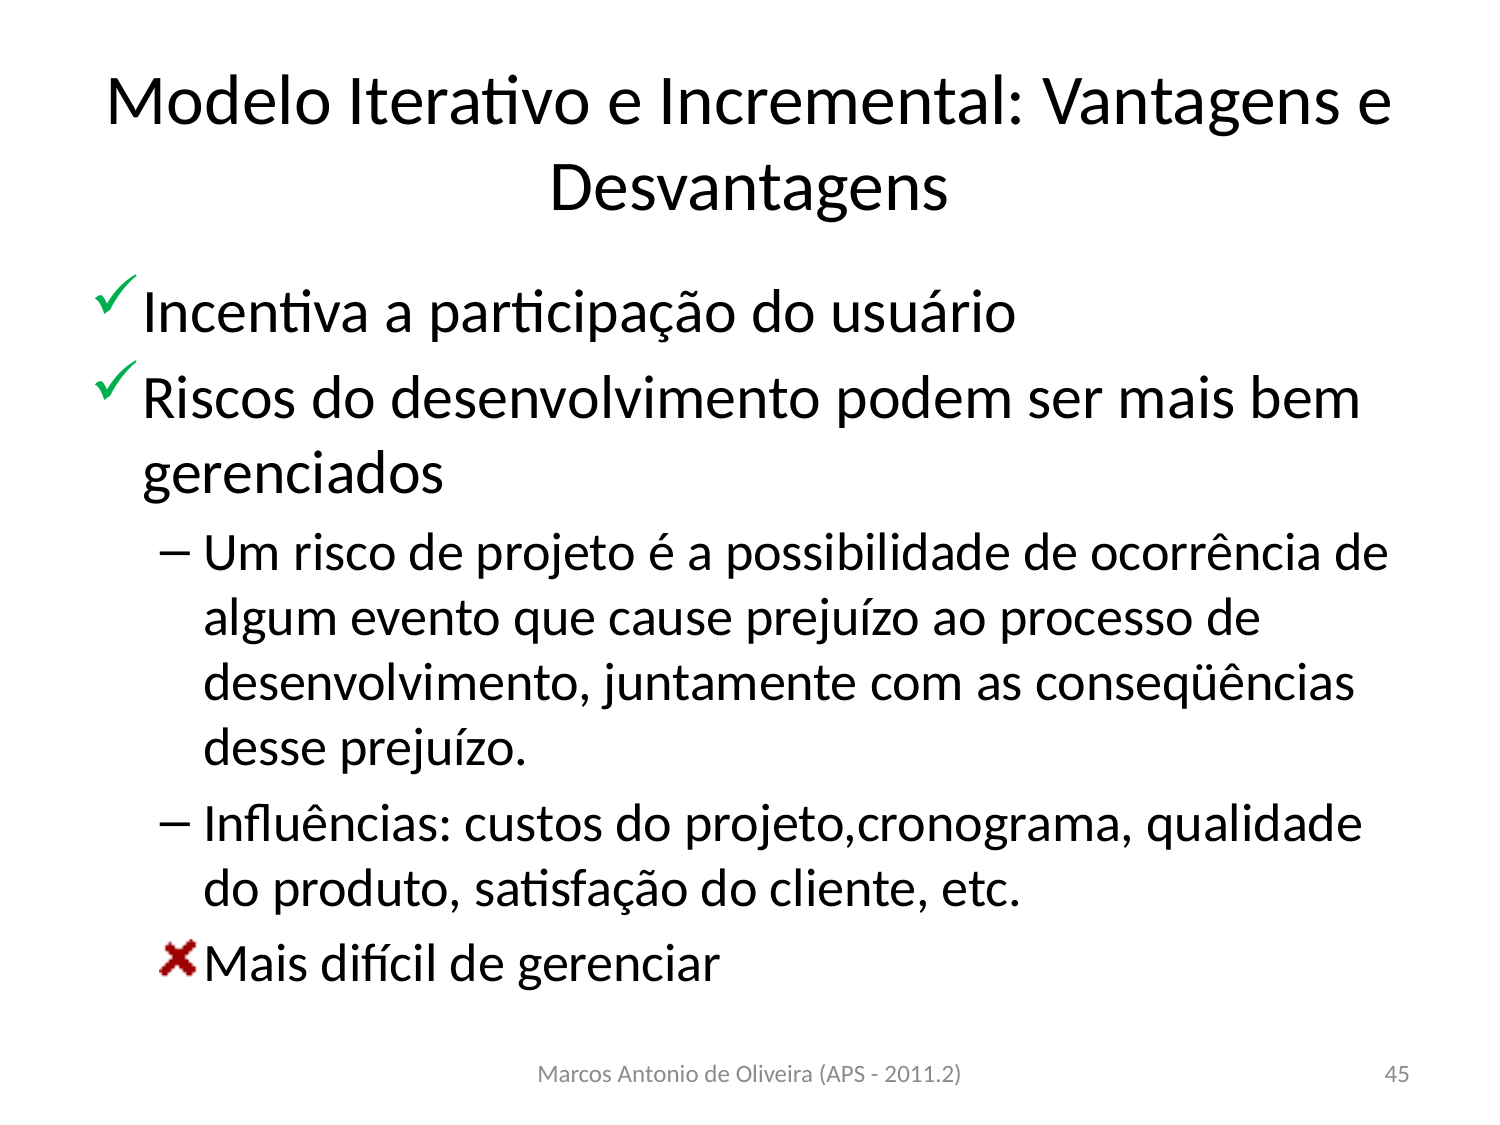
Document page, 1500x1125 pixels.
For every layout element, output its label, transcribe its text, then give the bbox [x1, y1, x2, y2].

title Modelo Iterativo e Incremental: Vantagens e Desvantagens [75, 45, 1425, 233]
list Incentiva a participação do usuário Riscos do desenvolvimento podem ser mais bem gerenciados Um risco de projeto é a possibilidade de ocorrência de algum evento que cause prejuízo ao processo de desenvolvimento, juntamente com as conseqüências desse prejuízo. Influências: custos do projeto,cronograma, qualidade do produto, satisfação do cliente, etc. Mais difícil de gerenciar [75, 262, 1425, 1005]
footer Marcos Antonio de Oliveira (APS - 2011.2) [512, 1042, 988, 1103]
slide_number <número> [1074, 1042, 1425, 1103]
